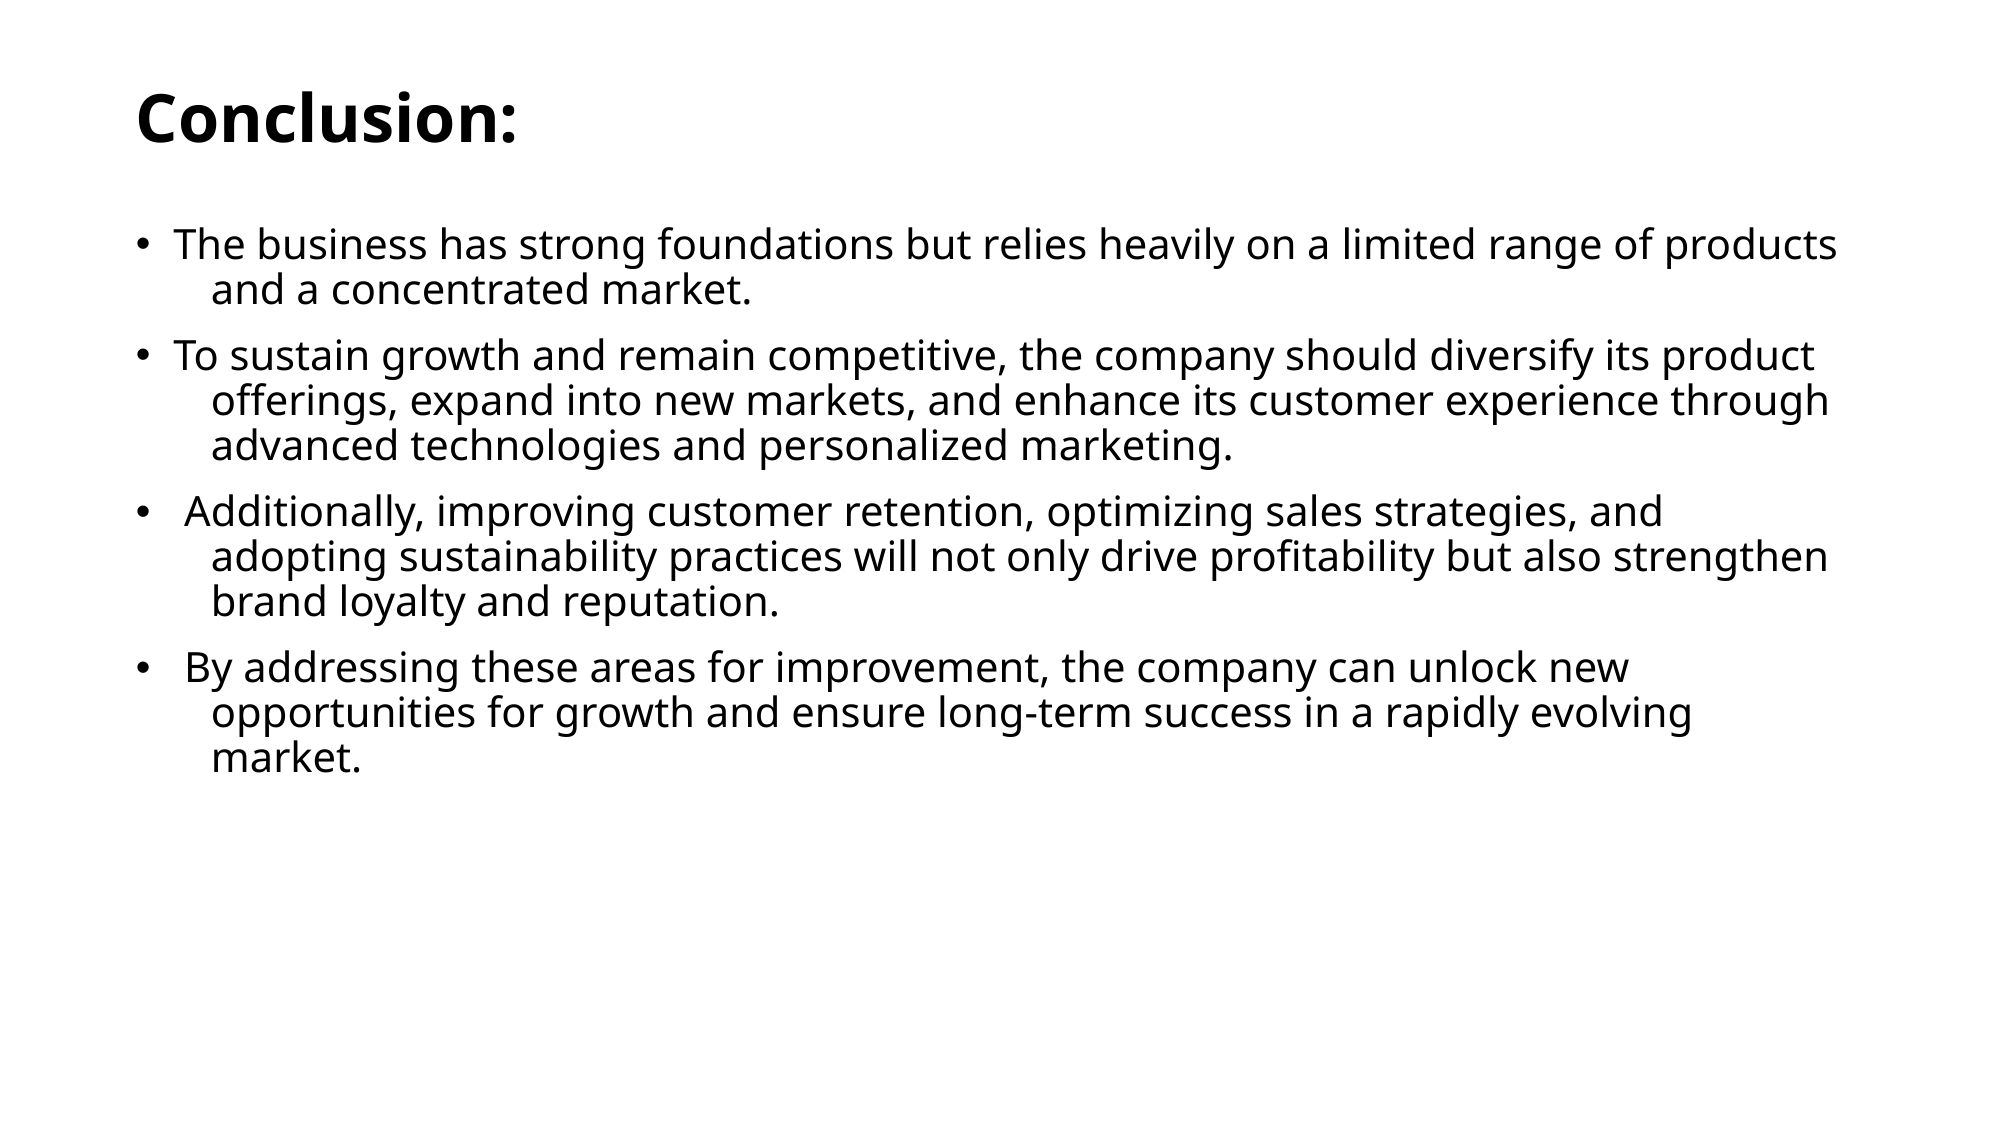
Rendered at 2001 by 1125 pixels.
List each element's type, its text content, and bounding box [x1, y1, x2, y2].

title Conclusion: [120, 59, 1863, 182]
list The business has strong foundations but relies heavily on a limited range of products and a concentrated market. To sustain growth and remain competitive, the company should diversify its product offerings, expand into new markets, and enhance its customer experience through advanced technologies and personalized marketing. Additionally, improving customer retention, optimizing sales strategies, and adopting sustainability practices will not only drive profitability but also strengthen brand loyalty and reputation. By addressing these areas for improvement, the company can unlock new opportunities for growth and ensure long-term success in a rapidly evolving market. [120, 216, 1863, 1014]
